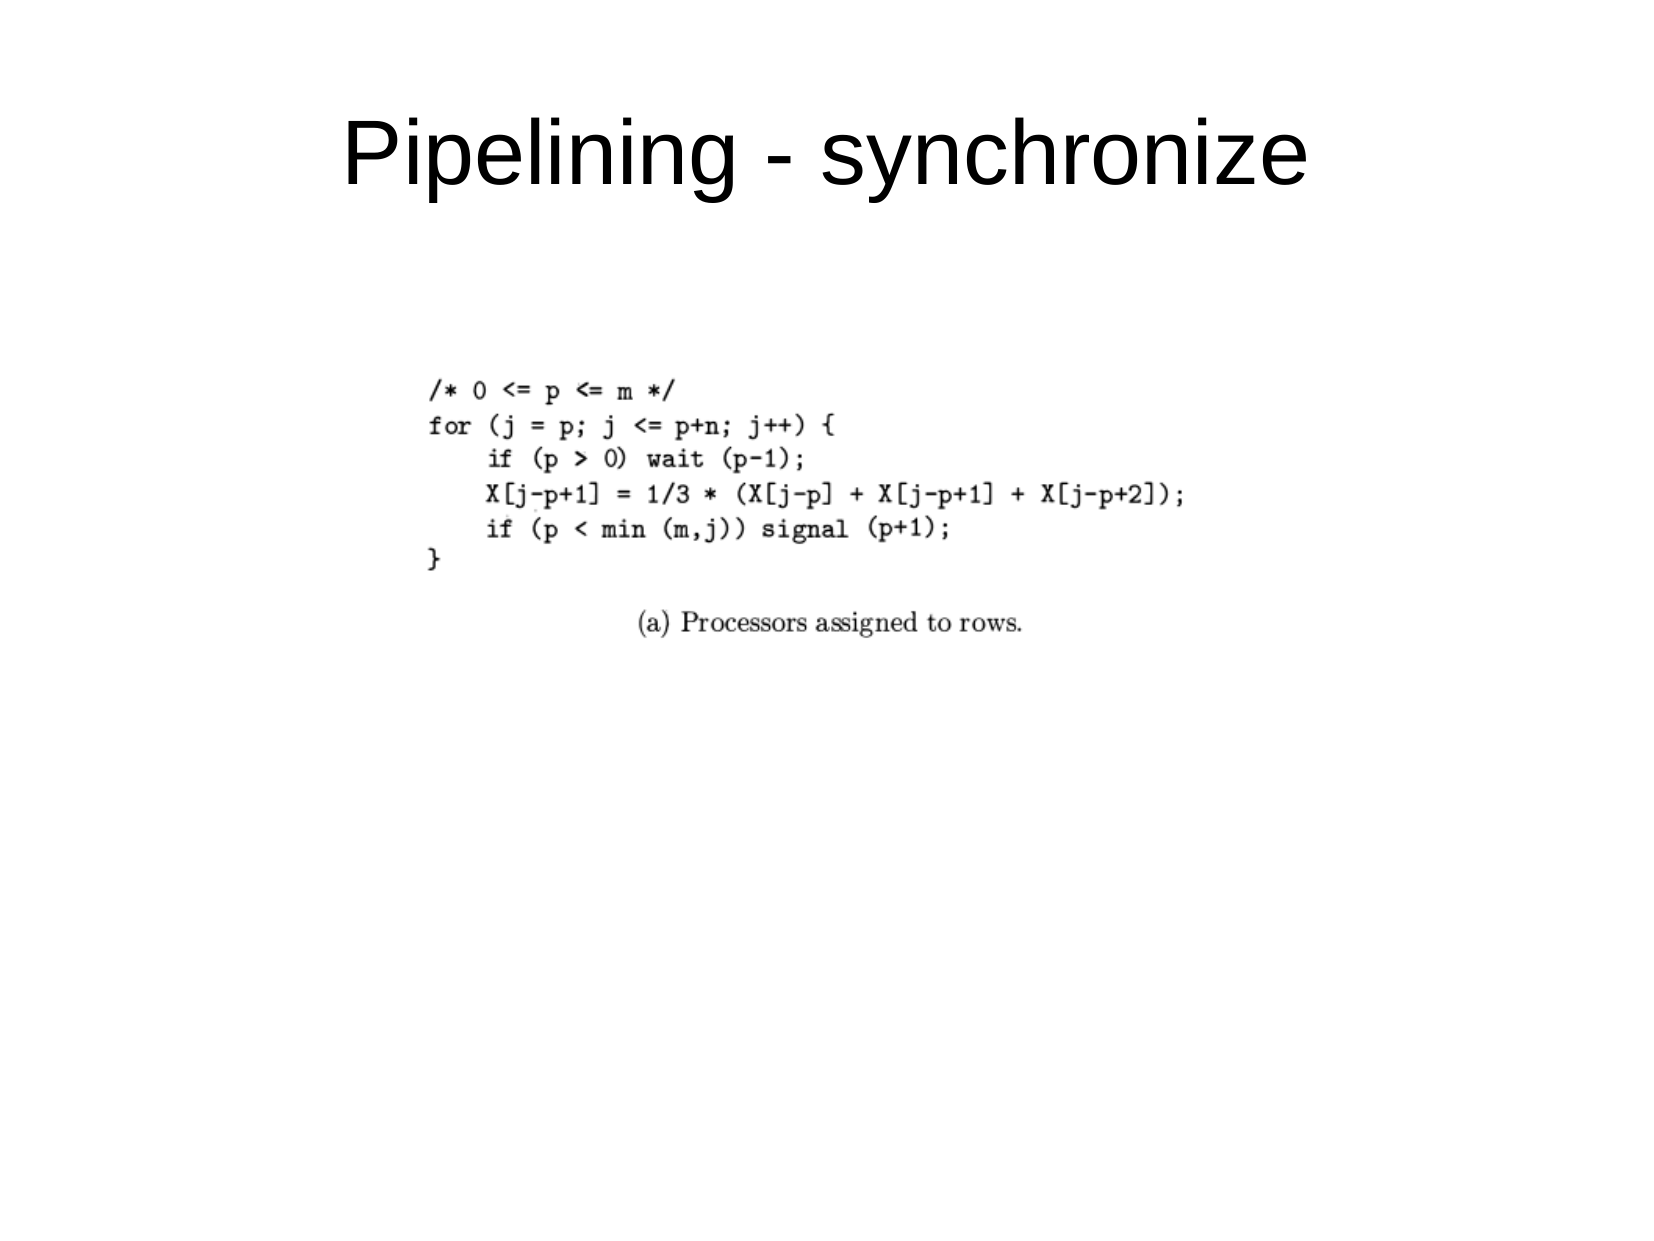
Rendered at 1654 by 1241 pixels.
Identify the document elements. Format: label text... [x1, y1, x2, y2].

title Pipelining - synchronize [82, 49, 1571, 257]
picture [414, 364, 1196, 649]
